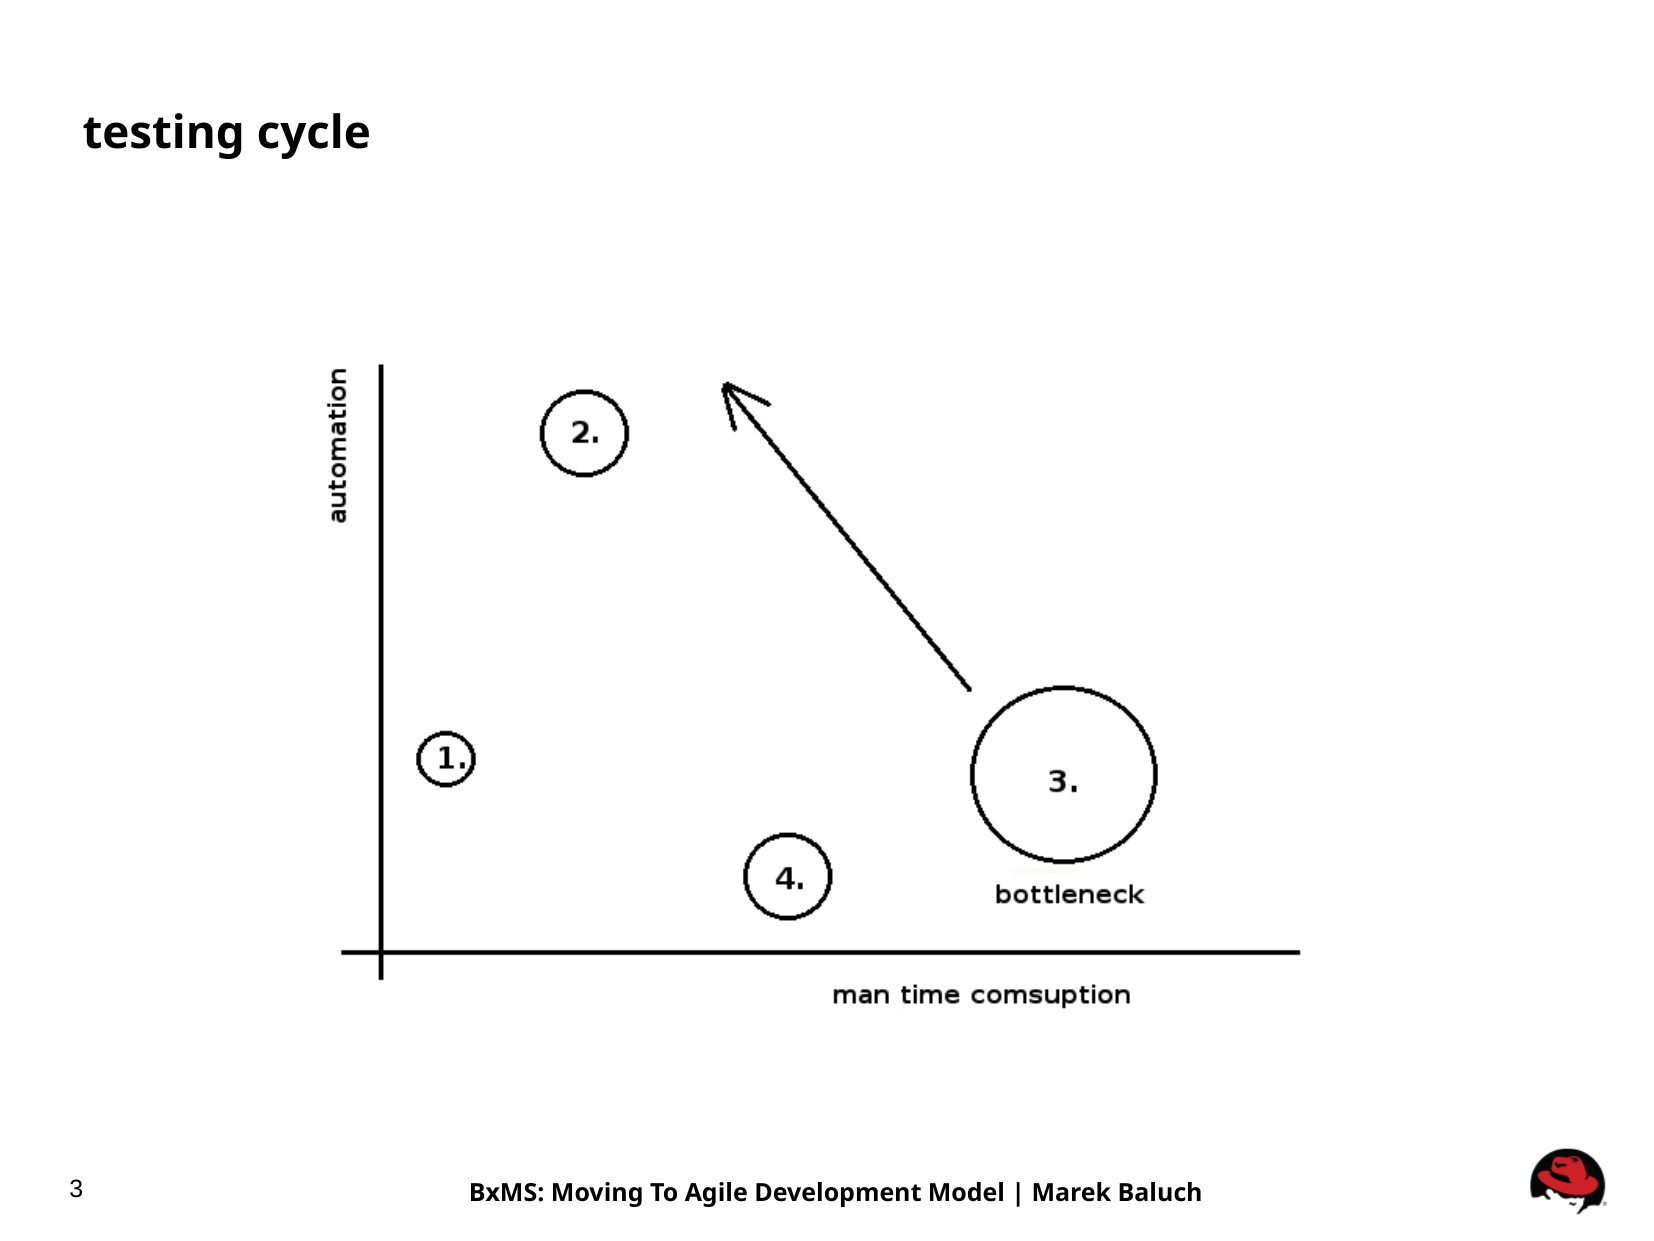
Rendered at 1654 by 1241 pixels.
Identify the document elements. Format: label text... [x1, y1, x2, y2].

picture [1529, 1146, 1613, 1224]
picture [293, 299, 1388, 1082]
title testing cycle [82, 37, 1571, 226]
